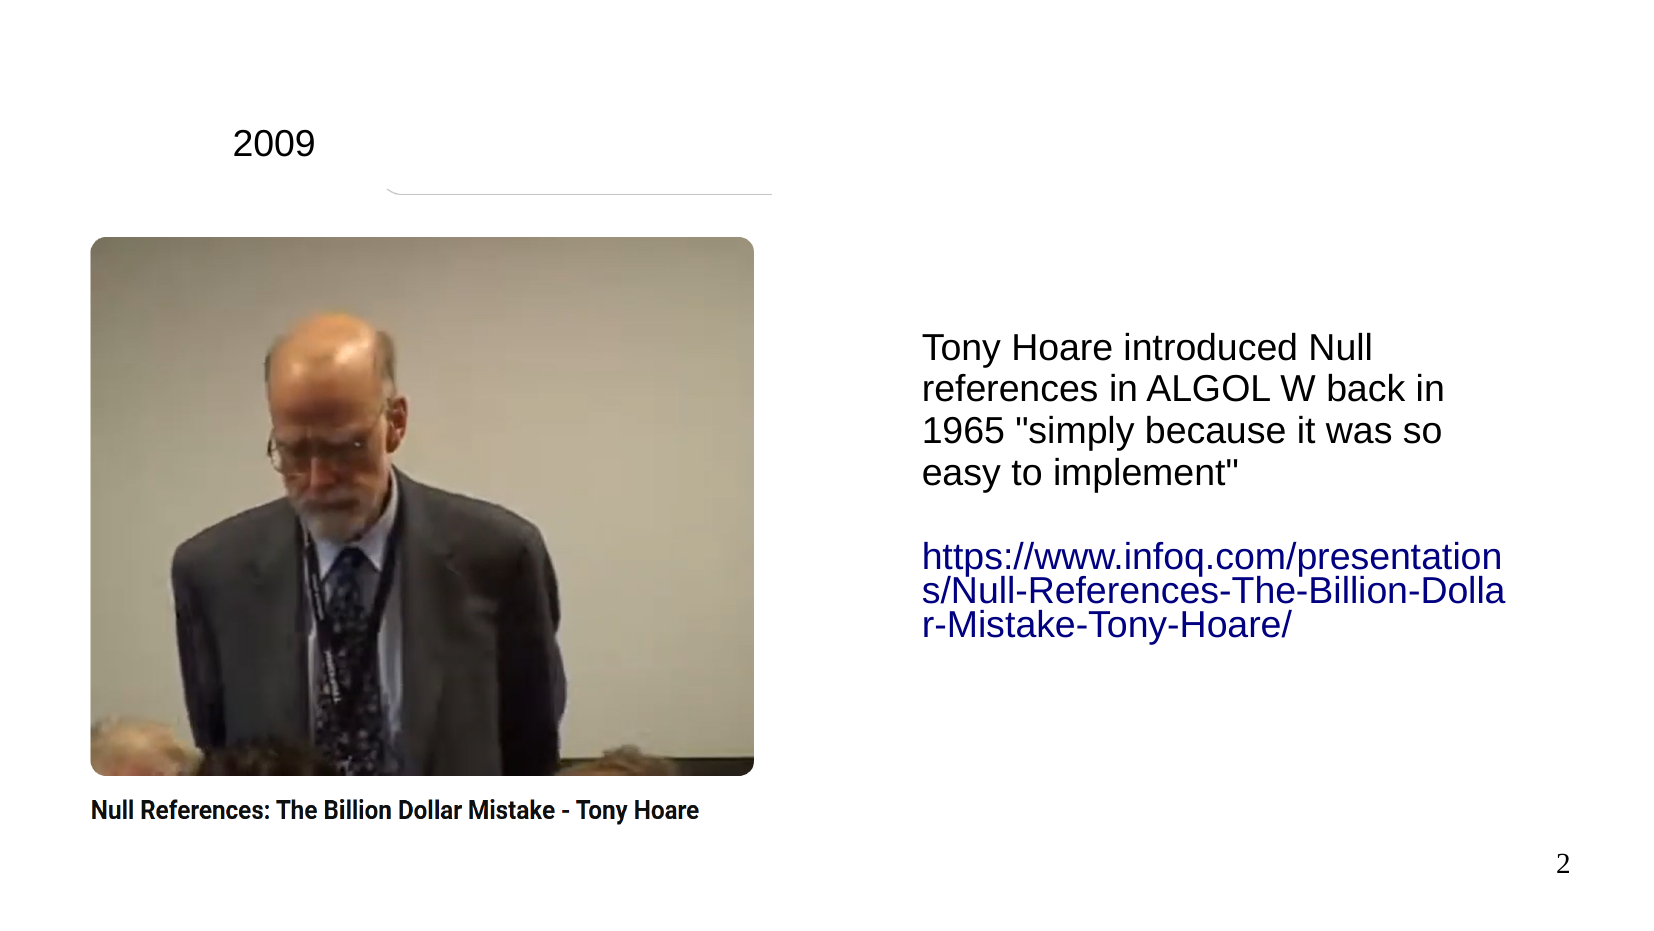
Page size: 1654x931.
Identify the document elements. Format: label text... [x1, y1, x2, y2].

text_box Tony Hoare introduced Null references in ALGOL W back in 1965 "simply because it was so easy to implement" https://www.infoq.com/presentations/Null-References-The-Billion-Dollar-Mistake-Tony-Hoare/ [907, 318, 1522, 840]
text_box 2009 [217, 114, 332, 172]
picture [71, 189, 772, 830]
